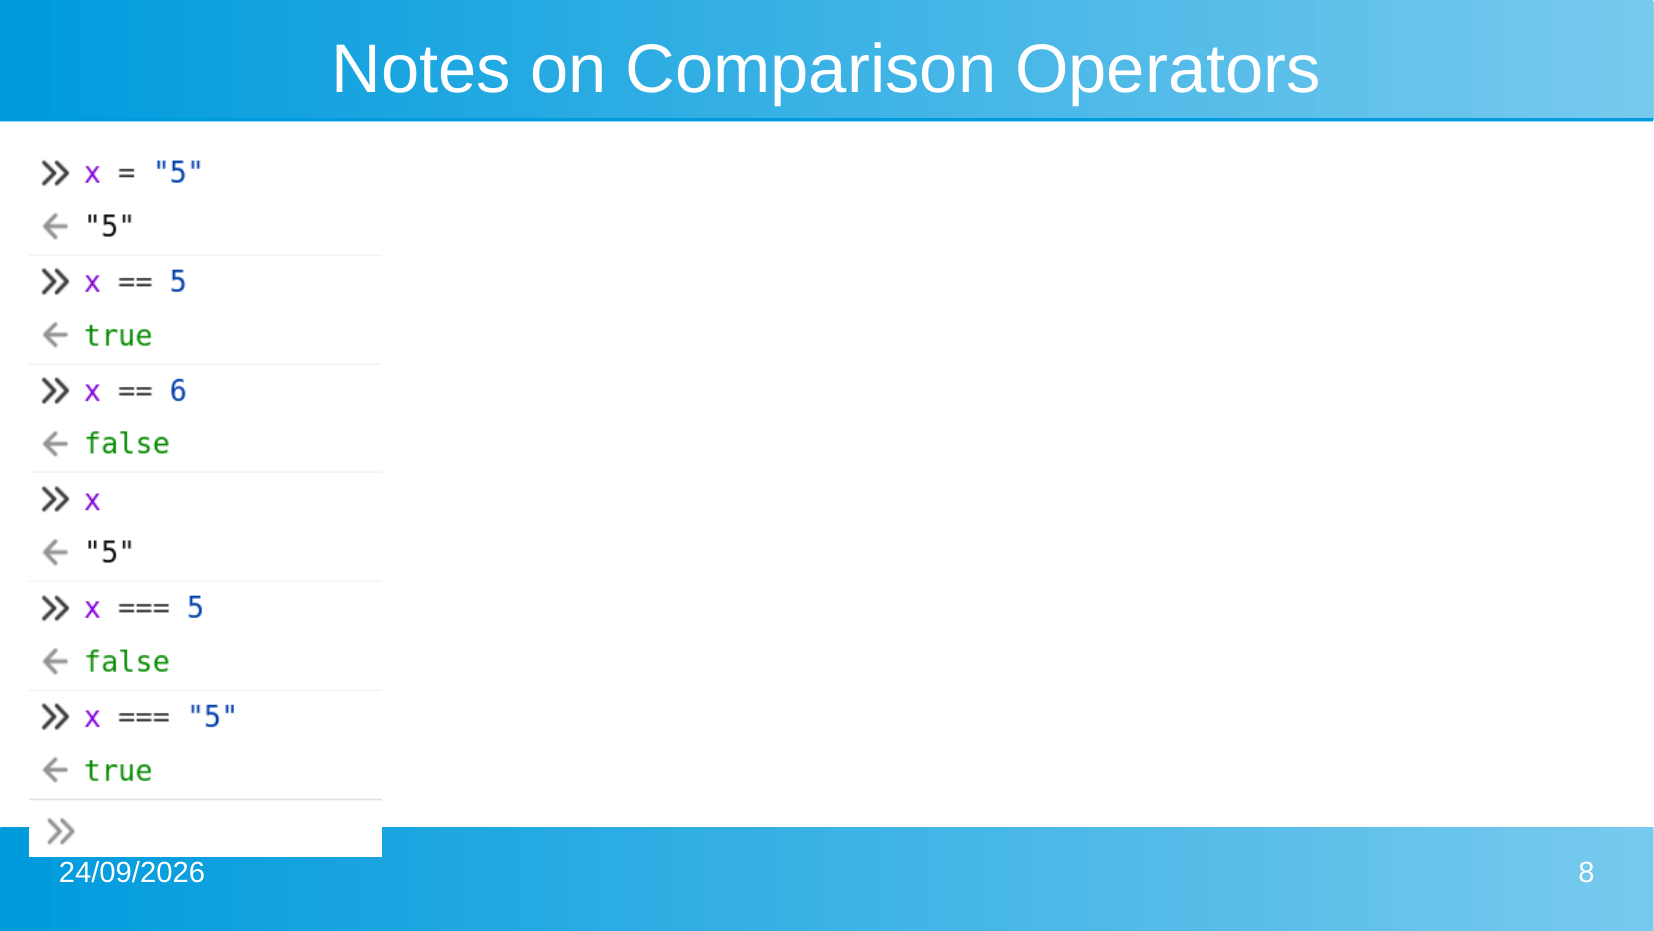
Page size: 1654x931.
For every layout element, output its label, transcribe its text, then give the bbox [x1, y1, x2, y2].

title Notes on Comparison Operators [59, 29, 1595, 108]
picture [29, 147, 382, 857]
